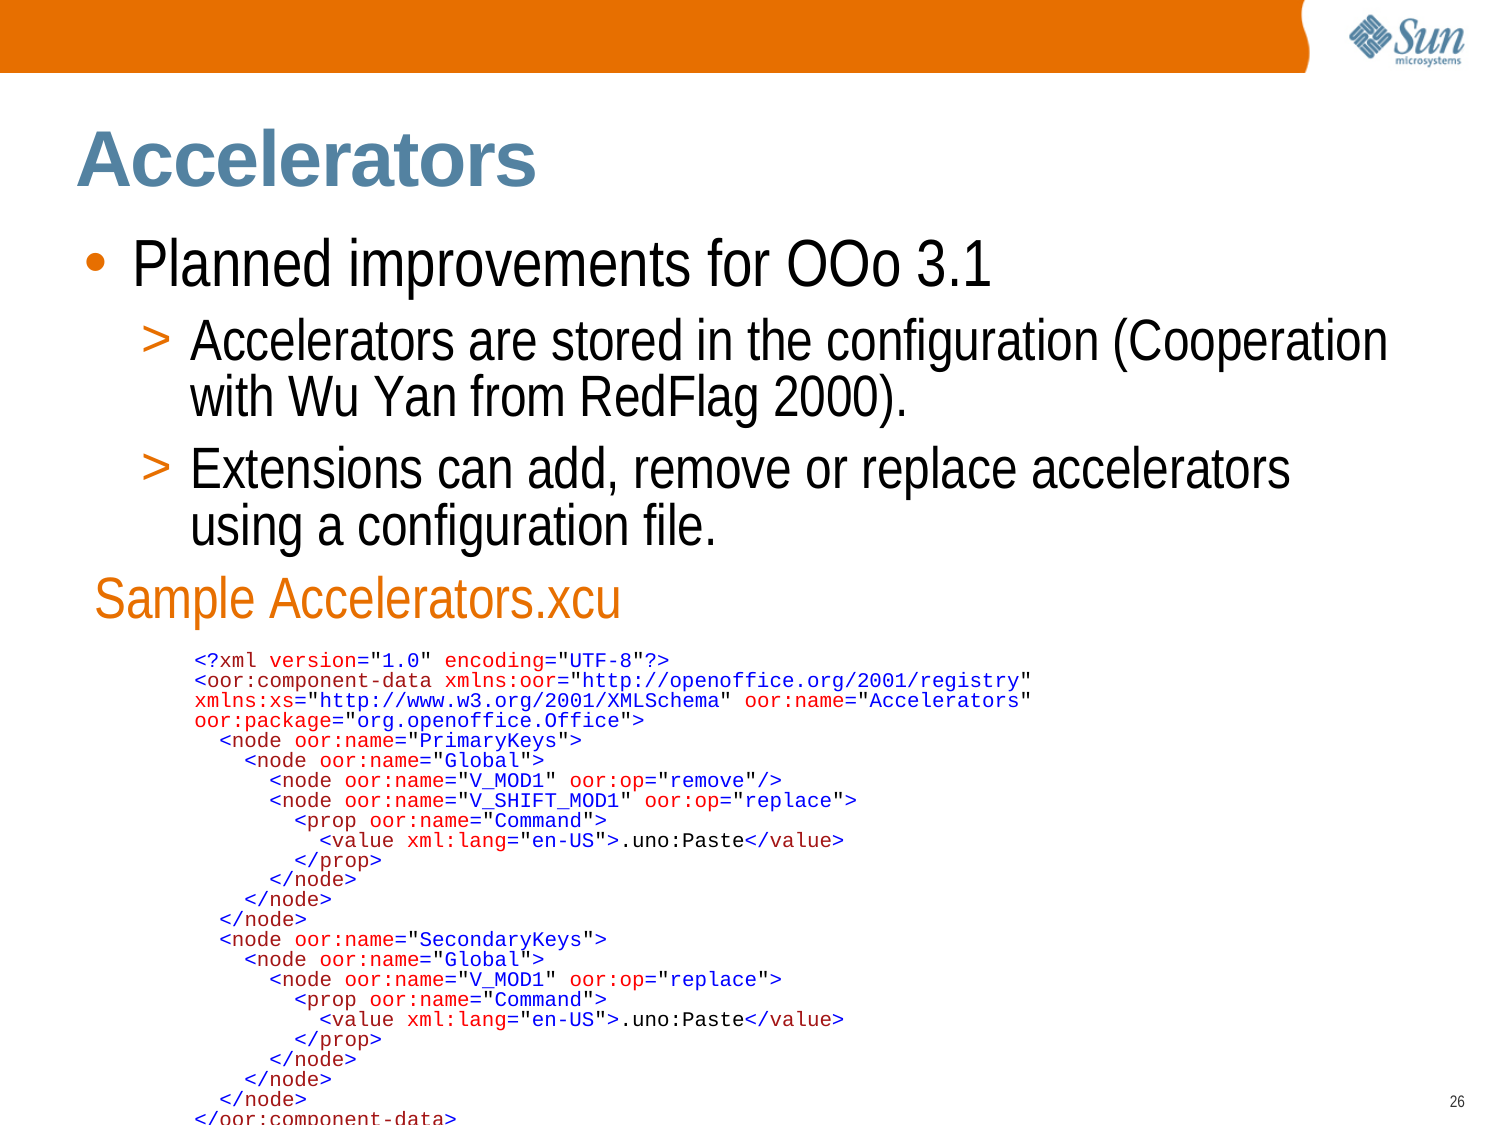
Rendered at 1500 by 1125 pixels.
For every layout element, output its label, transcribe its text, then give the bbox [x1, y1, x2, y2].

title Accelerators [75, 123, 1437, 227]
picture [0, 0, 1500, 73]
list Planned improvements for OOo 3.1 Accelerators are stored in the configuration (Cooperation with Wu Yan from RedFlag 2000). Extensions can add, remove or replace accelerators using a configuration file. [64, 234, 1401, 566]
text_box Sample Accelerators.xcu [94, 573, 1362, 641]
list <?xml version="1.0" encoding="UTF-8"?> <oor:component-data xmlns:oor="http://openoffice.org/2001/registry" xmlns:xs="http://www.w3.org/2001/XMLSchema" oor:name="Accelerators" oor:package="org.openoffice.Office"> <node oor:name="PrimaryKeys"> <node oor:name="Global"> <node oor:name="V_MOD1" oor:op="remove"/> <node oor:name="V_SHIFT_MOD1" oor:op="replace"> <prop oor:name="Command"> <value xml:lang="en-US">.uno:Paste</value> </prop> </node> </node> </node> <node oor:name="SecondaryKeys"> <node oor:name="Global"> <node oor:name="V_MOD1" oor:op="replace"> <prop oor:name="Command"> <value xml:lang="en-US">.uno:Paste</value> </prop> </node> </node> </node> </oor:component-data> [194, 651, 1351, 1105]
